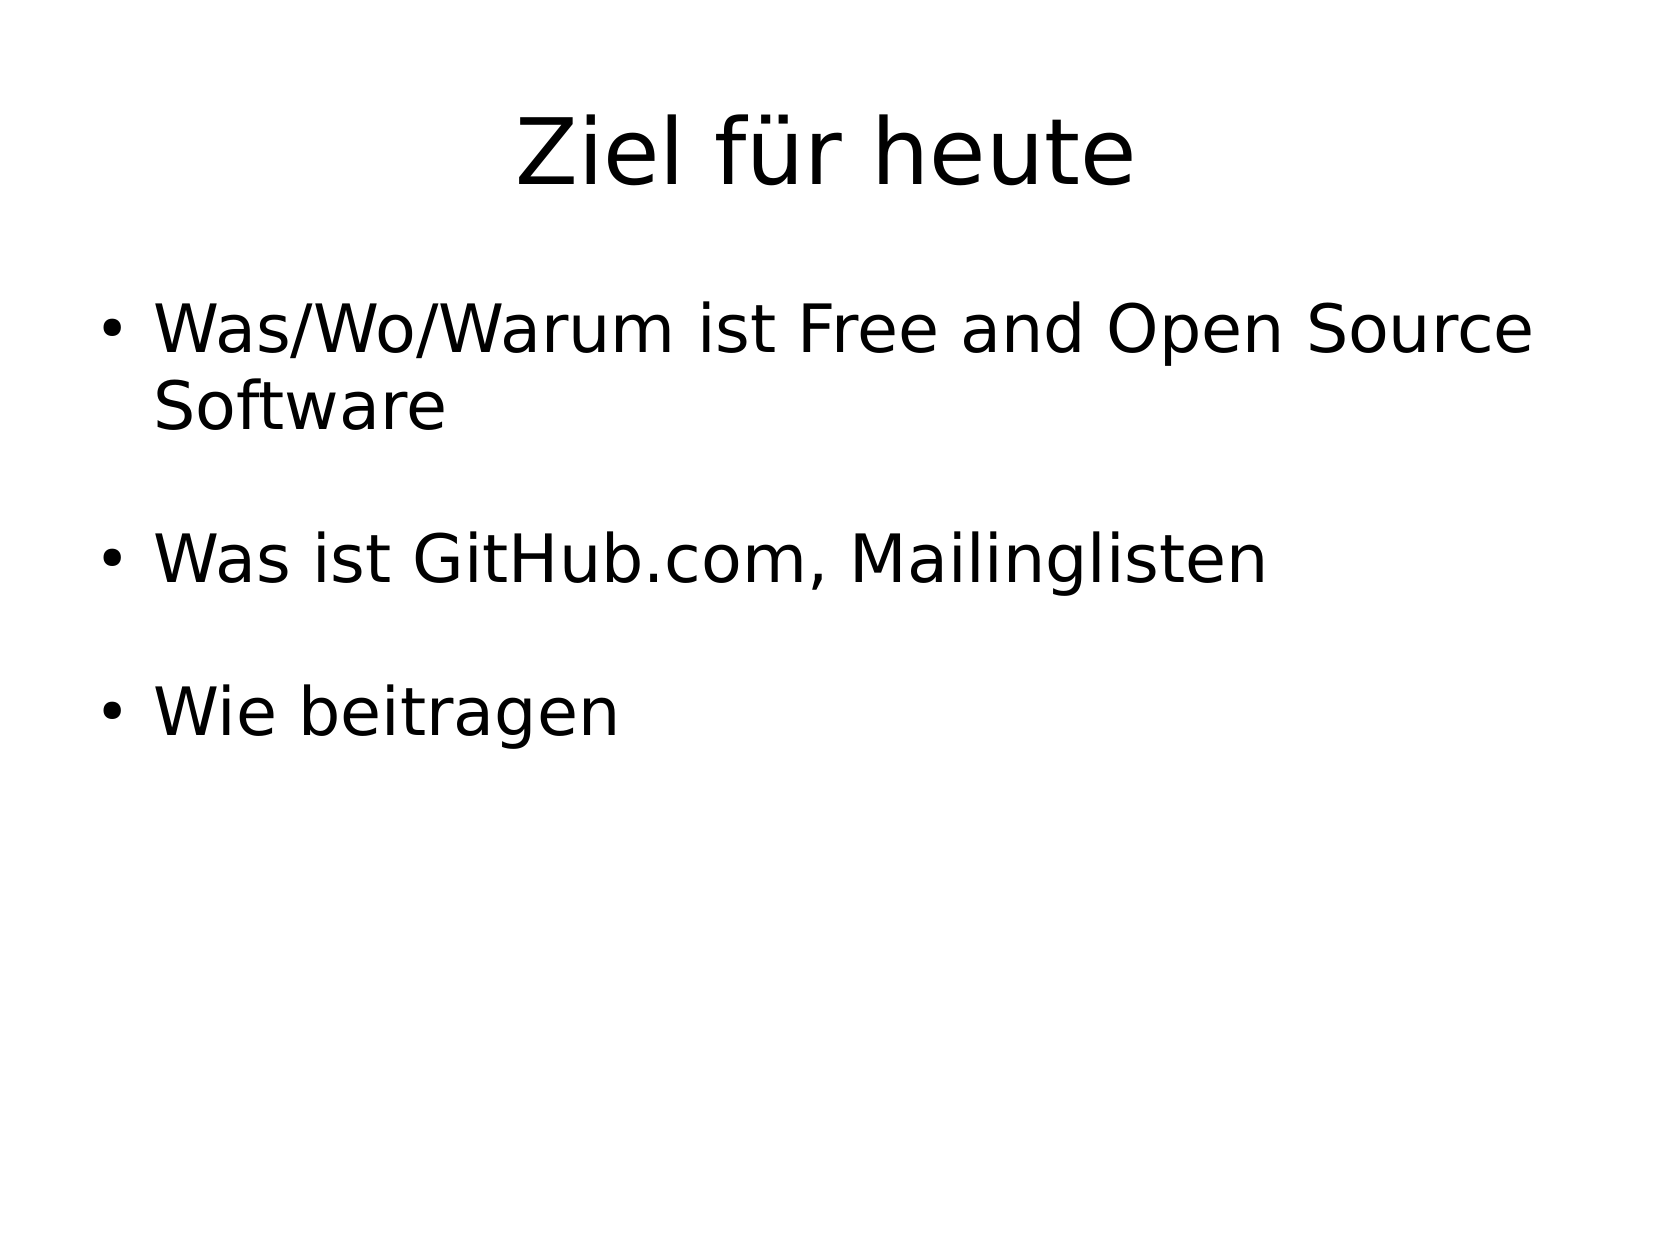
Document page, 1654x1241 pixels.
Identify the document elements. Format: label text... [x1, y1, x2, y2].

list Was/Wo/Warum ist Free and Open Source Software Was ist GitHub.com, Mailinglisten Wie beitragen [82, 290, 1571, 1010]
title Ziel für heute [82, 49, 1571, 257]
